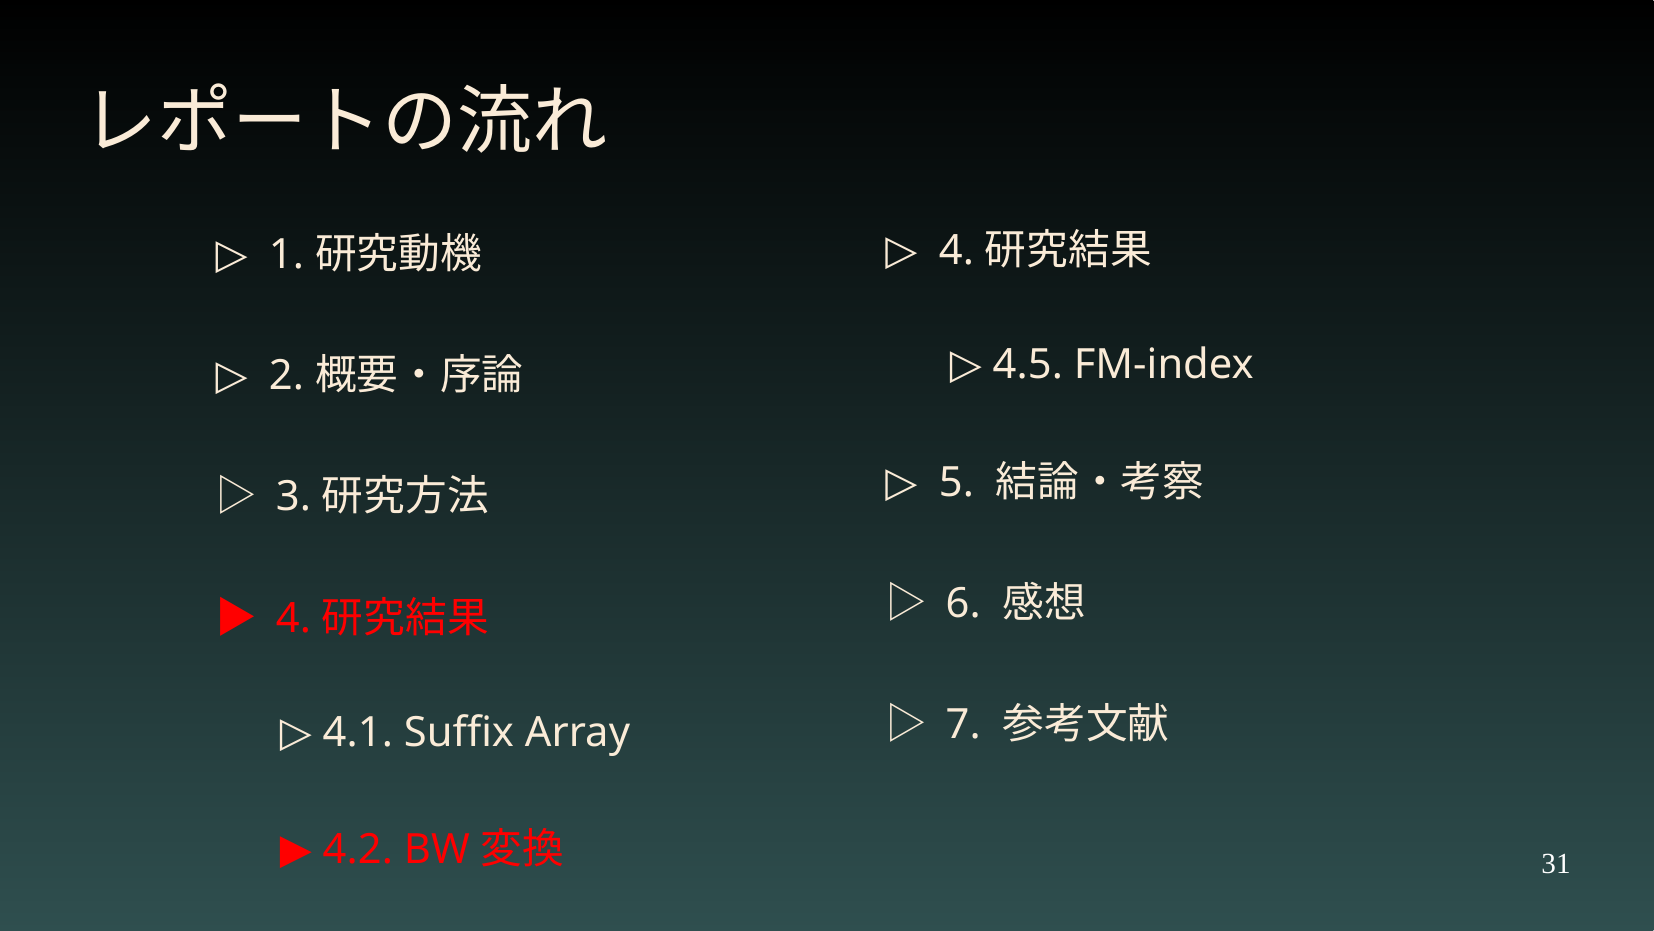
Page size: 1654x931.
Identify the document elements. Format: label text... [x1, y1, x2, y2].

title レポートの流れ [82, 37, 709, 193]
text_box ▷ 1. 研究動機 ▷ 2. 概要・序論 ▷ 3. 研究方法 ▶ 4. 研究結果 ▷ 4.1. Suffix Array ▶ 4.2. BW 変換 ▷ 4.3. Bit Vector ▷ 4.4. Wavelet Matrix [200, 212, 804, 896]
text_box ▷ 4. 研究結果 ▷ 4.5. FM-index ▷ 5. 結論・考察 ▷ 6. 感想 ▷ 7. 参考文献 [870, 208, 1474, 892]
